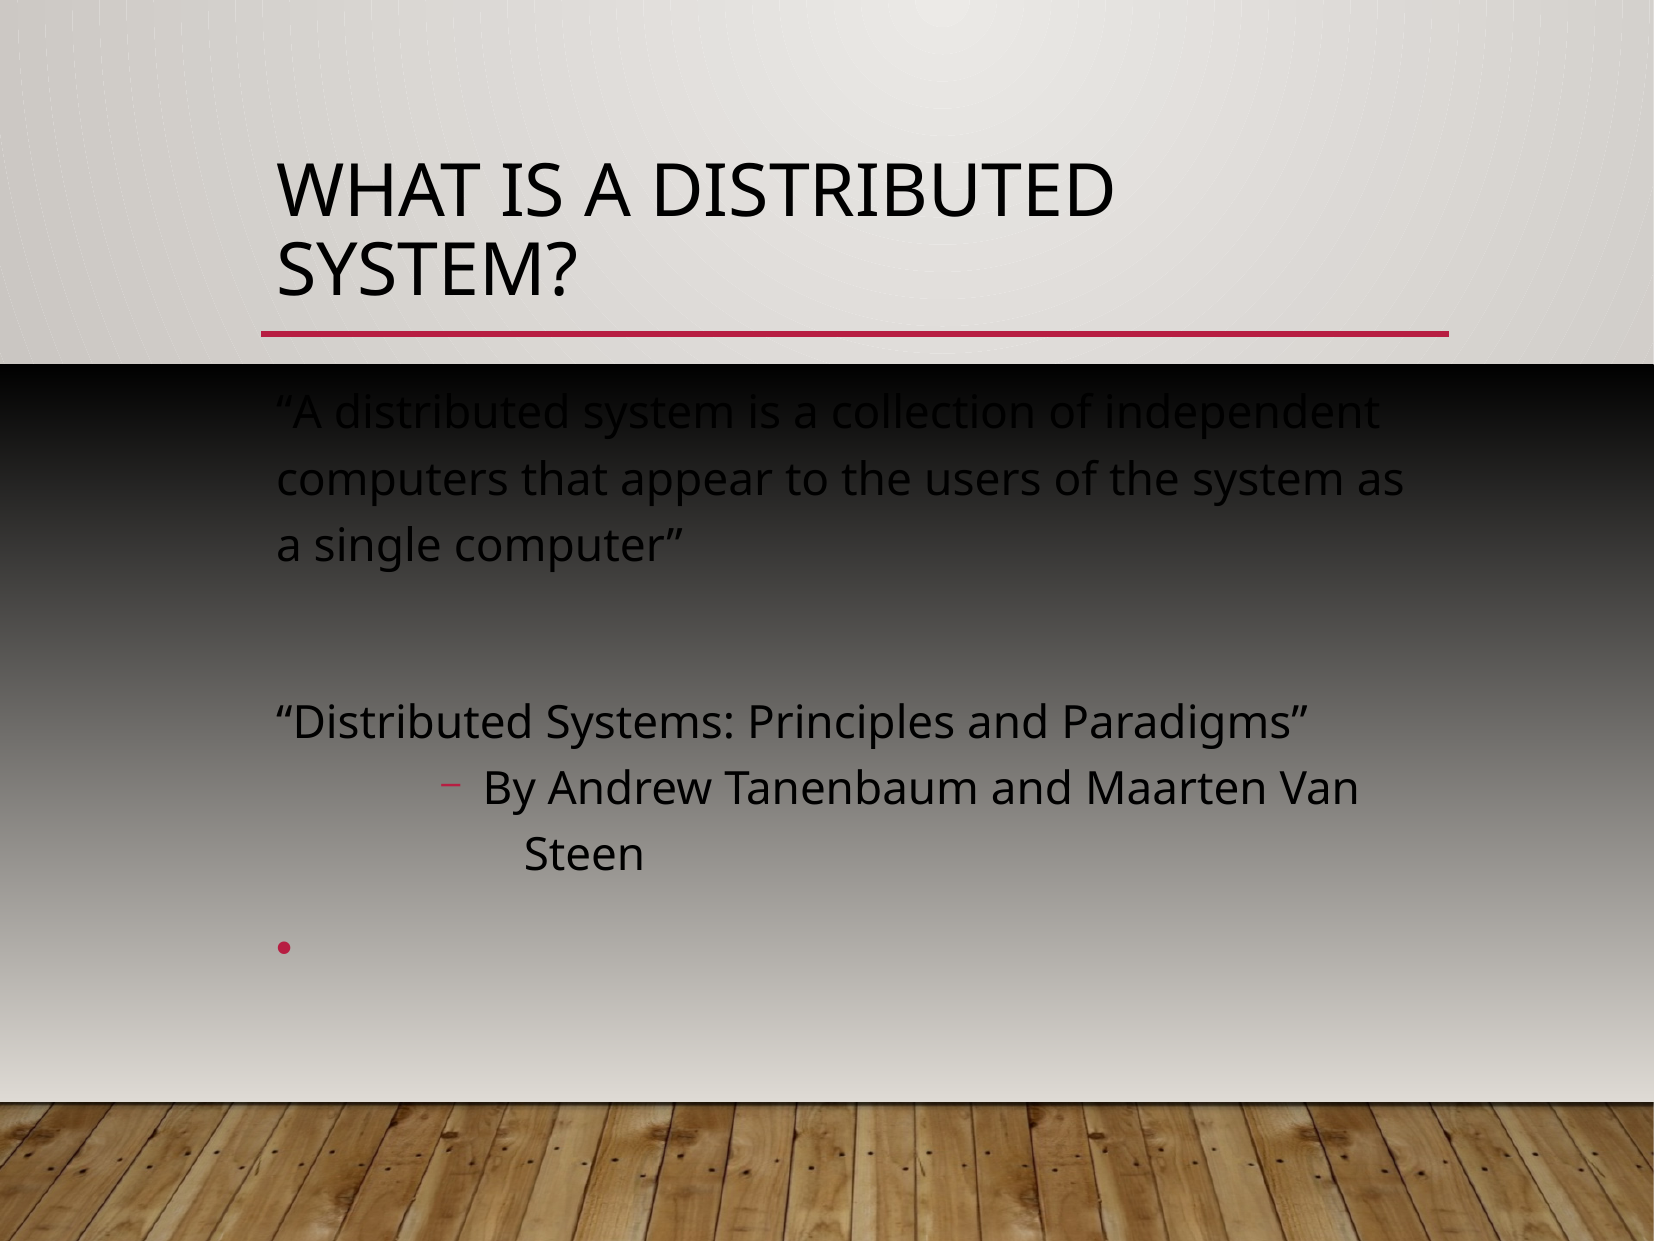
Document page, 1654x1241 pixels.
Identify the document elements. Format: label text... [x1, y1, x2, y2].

title What is a distributed system? [261, 145, 1450, 336]
list “A distributed system is a collection of independent computers that appear to the users of the system as a single computer” “Distributed Systems: Principles and Paradigms” By Andrew Tanenbaum and Maarten Van Steen [261, 364, 1450, 989]
